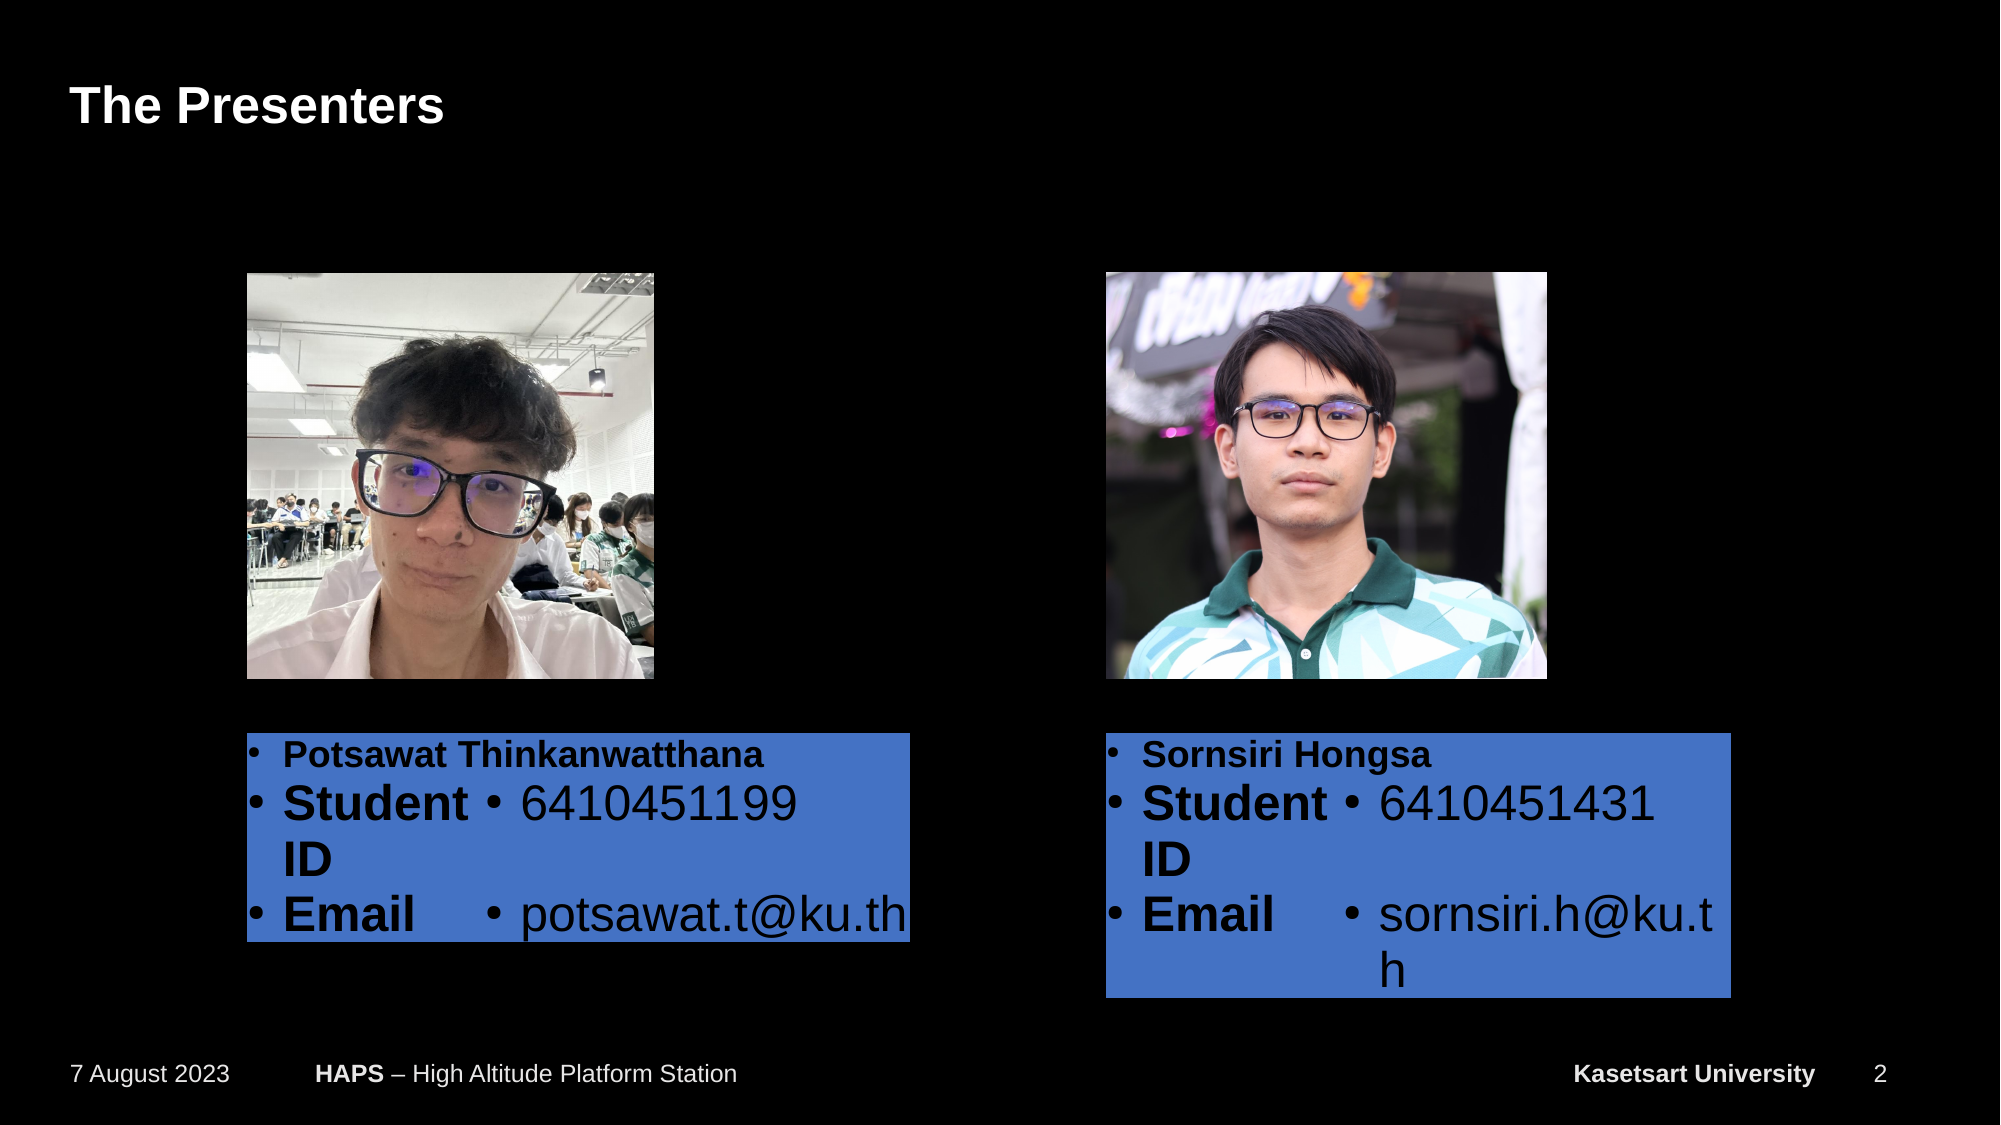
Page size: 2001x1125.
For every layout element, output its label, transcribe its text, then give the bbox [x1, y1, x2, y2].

text_box [1858, 1042, 1945, 1103]
text_box HAPS – High Altitude Platform Station Kasetsart University [272, 1042, 1858, 1103]
table_cell Email [1106, 887, 1343, 998]
table_cell Email [247, 887, 485, 942]
title The Presenters [55, 59, 1945, 155]
table_cell Student ID [247, 775, 485, 887]
table_cell 6410451199 [485, 775, 910, 887]
table_cell Student ID [1106, 775, 1343, 887]
table_cell 6410451431 [1343, 775, 1731, 887]
table_cell potsawat.t@ku.th [485, 887, 910, 942]
table_header Potsawat Thinkanwatthana [247, 733, 910, 775]
table_header Sornsiri Hongsa [1106, 733, 1731, 775]
picture [247, 273, 654, 680]
picture [1106, 272, 1547, 680]
text_box 7 August 2023 [55, 1042, 248, 1103]
table_cell sornsiri.h@ku.th [1343, 887, 1731, 998]
